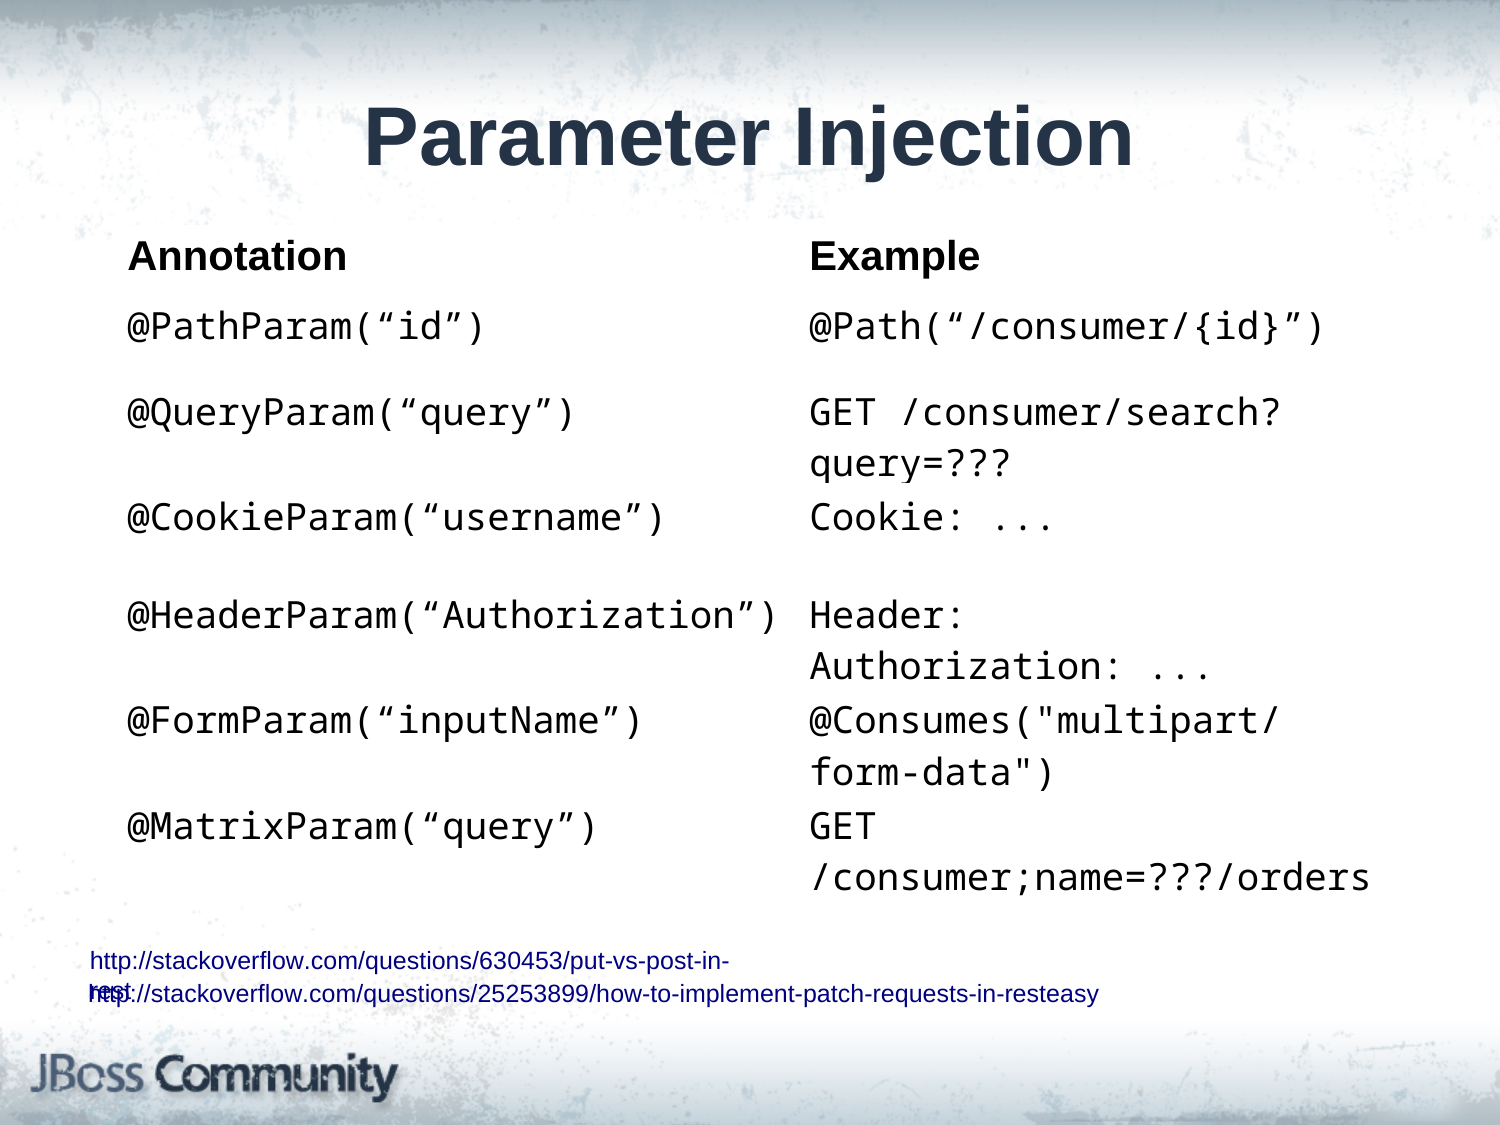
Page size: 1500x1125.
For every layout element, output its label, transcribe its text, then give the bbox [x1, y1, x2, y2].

table_cell @PathParam(“id”) [113, 293, 794, 377]
table_cell @FormParam(“inputName”) [113, 687, 794, 792]
table_cell Cookie: ... [795, 484, 1387, 581]
table_cell GET /consumer;name=???/orders [795, 793, 1387, 898]
table_cell @HeaderParam(“Authorization”) [113, 582, 794, 686]
table_cell @Consumes("multipart/form-data") [795, 687, 1387, 792]
table_header Annotation [113, 226, 794, 292]
table_cell @QueryParam(“query”) [113, 378, 794, 483]
text_box http://stackoverflow.com/questions/25253899/how-to-implement-patch-requests-in-resteasy [88, 977, 1102, 1008]
table_header Example [795, 226, 1387, 292]
table_cell @CookieParam(“username”) [113, 484, 794, 581]
table_cell GET /consumer/search?query=??? [795, 378, 1387, 483]
title Parameter Injection [112, 38, 1388, 225]
picture [0, 0, 1500, 1125]
table_cell @MatrixParam(“query”) [113, 793, 794, 898]
table_cell Header: Authorization: ... [795, 582, 1387, 686]
text_box http://stackoverflow.com/questions/630453/put-vs-post-in-rest [75, 937, 786, 1013]
table_cell @Path(“/consumer/{id}”) [795, 293, 1387, 377]
